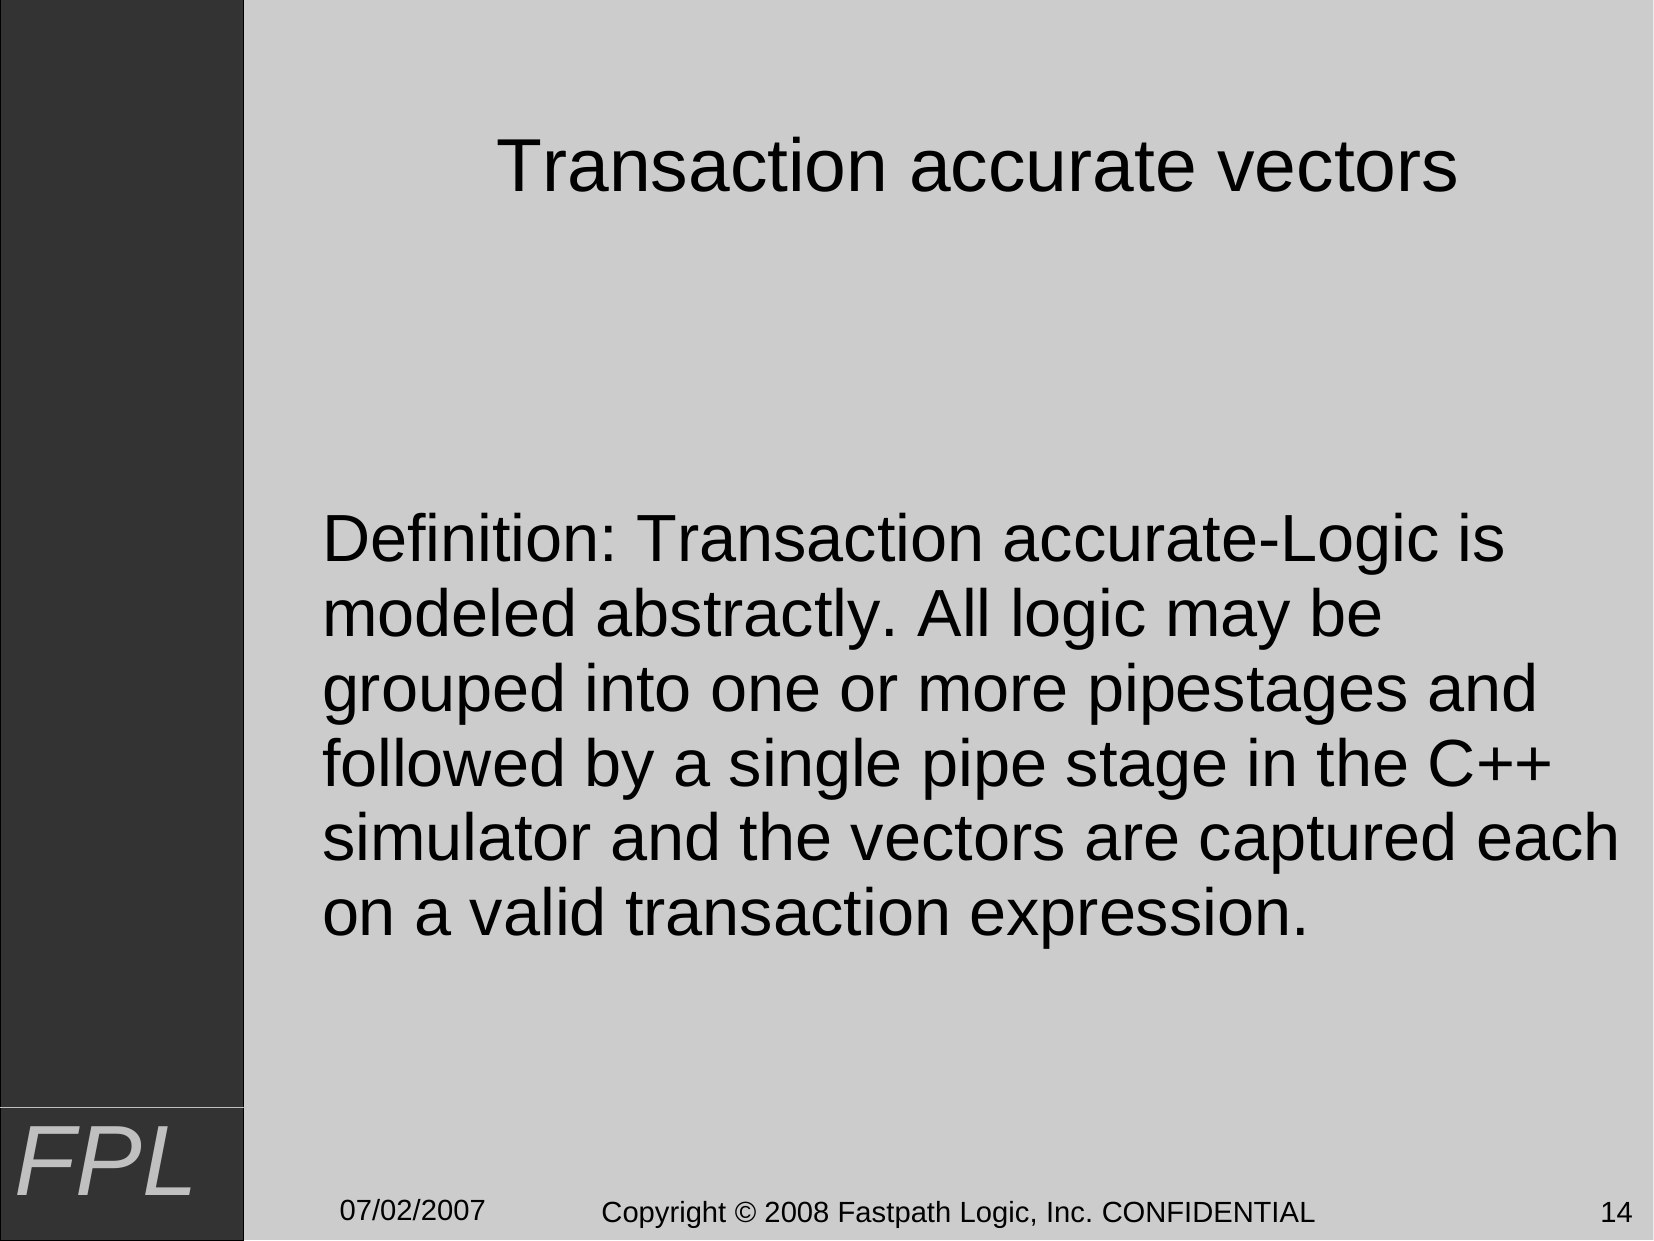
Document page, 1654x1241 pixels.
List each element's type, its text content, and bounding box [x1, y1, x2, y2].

title Transaction accurate vectors [427, 57, 1530, 272]
subtitle Definition: Transaction accurate-Logic is modeled abstractly. All logic may be grouped into one or more pipestages and followed by a single pipe stage in the C++ simulator and the vectors are captured each on a valid transaction expression. [322, 272, 1635, 1179]
